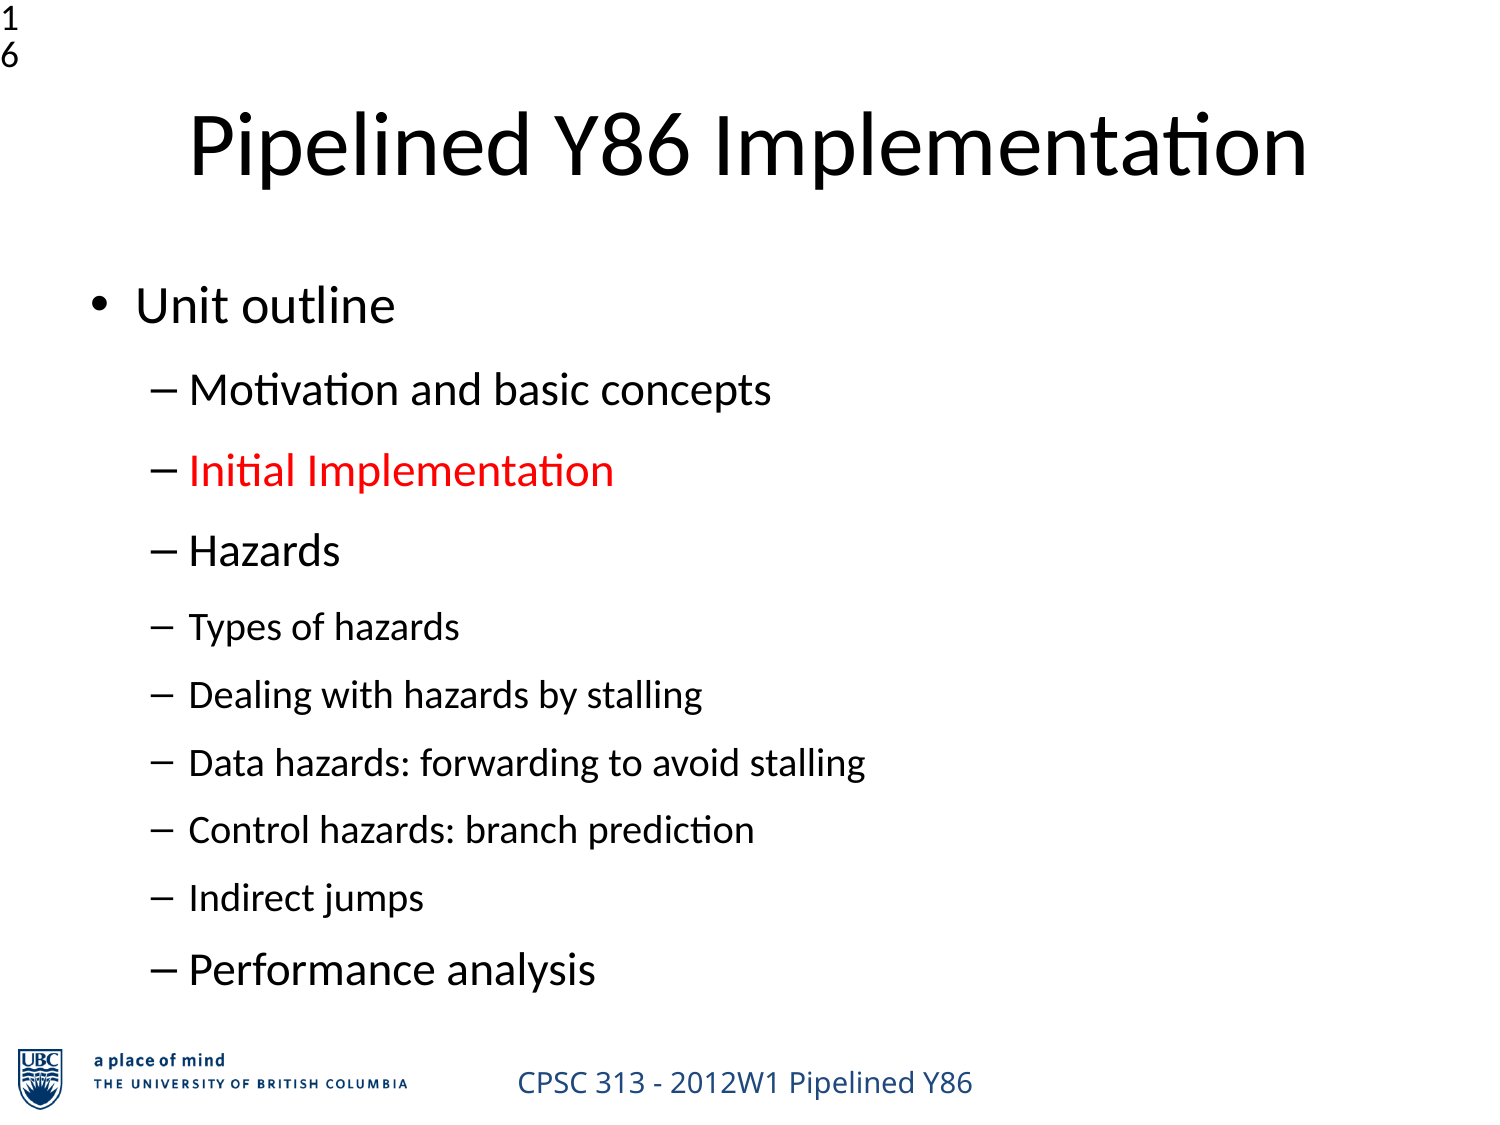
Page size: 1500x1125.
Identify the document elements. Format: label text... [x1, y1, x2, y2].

title Pipelined Y86 Implementation [75, 45, 1425, 233]
list Unit outline Motivation and basic concepts Initial Implementation Hazards Types of hazards Dealing with hazards by stalling Data hazards: forwarding to avoid stalling Control hazards: branch prediction Indirect jumps Performance analysis [75, 262, 1425, 1005]
picture [18, 1049, 407, 1110]
